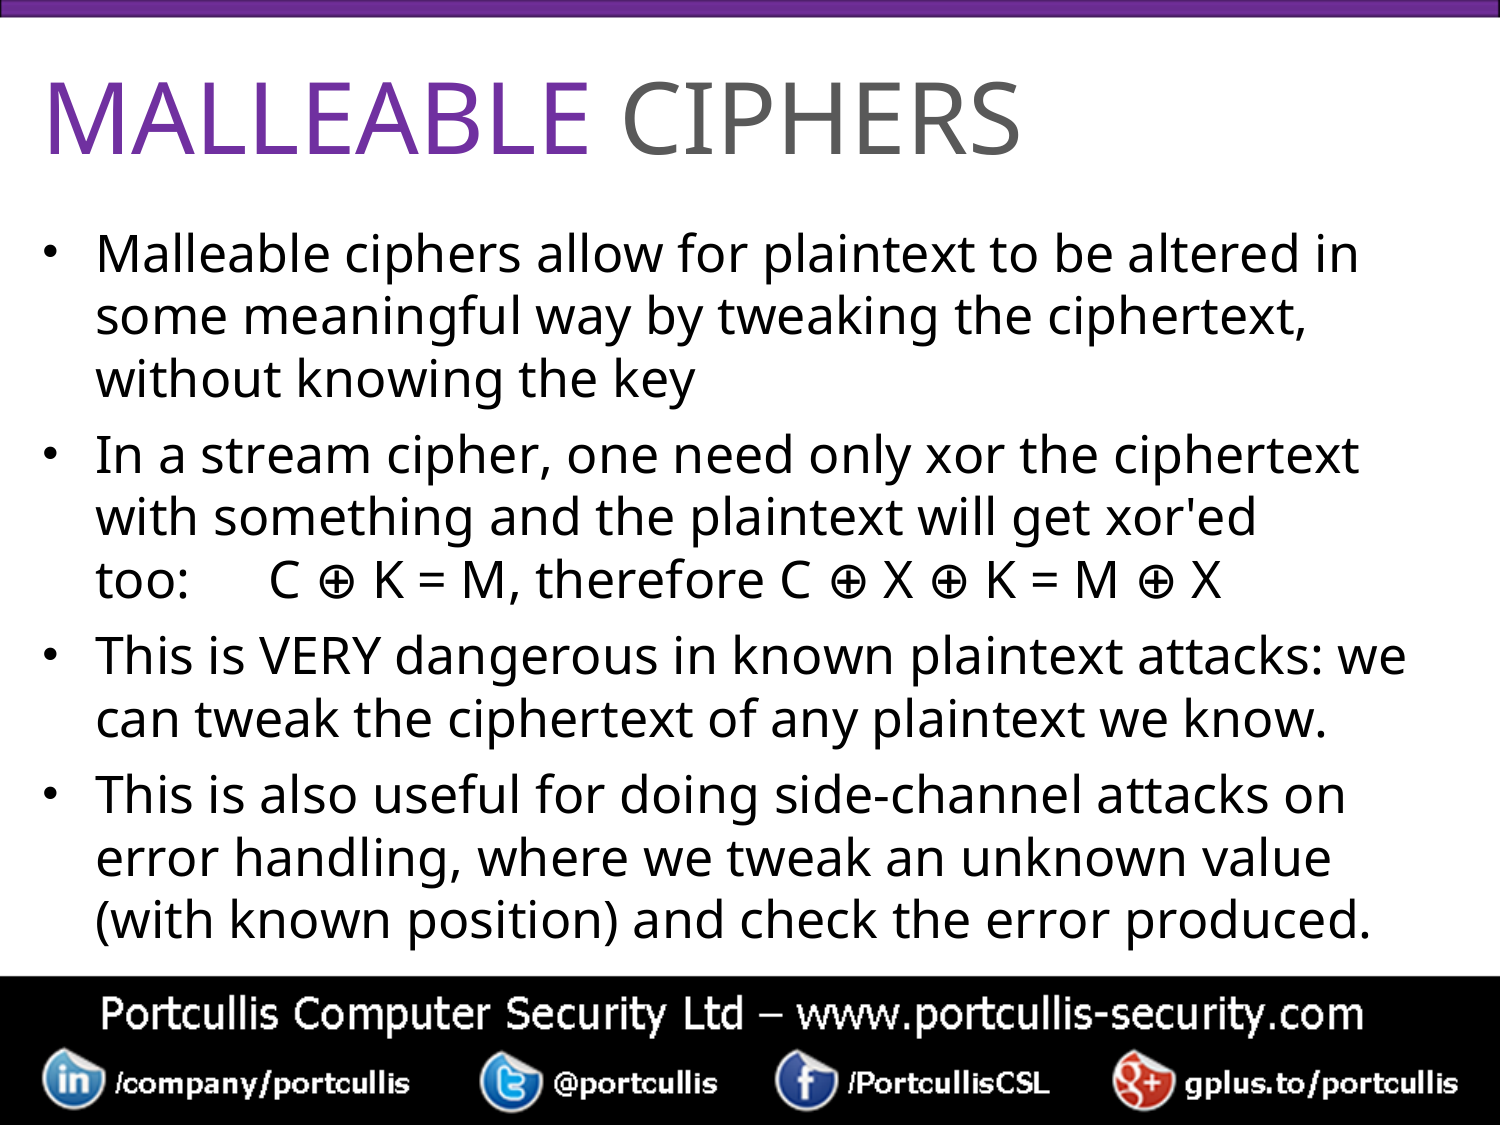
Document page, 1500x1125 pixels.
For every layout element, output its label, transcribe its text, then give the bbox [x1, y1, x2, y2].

picture [0, 0, 1500, 1125]
list Malleable ciphers allow for plaintext to be altered in some meaningful way by tweaking the ciphertext, without knowing the key In a stream cipher, one need only xor the ciphertext with something and the plaintext will get xor'ed too: C ⊕ K = M, therefore C ⊕ X ⊕ K = M ⊕ X This is VERY dangerous in known plaintext attacks: we can tweak the ciphertext of any plaintext we know. This is also useful for doing side-channel attacks on error handling, where we tweak an unknown value (with known position) and check the error produced. [41, 219, 1428, 965]
title MALLEABLE CIPHERS [41, 42, 1434, 202]
